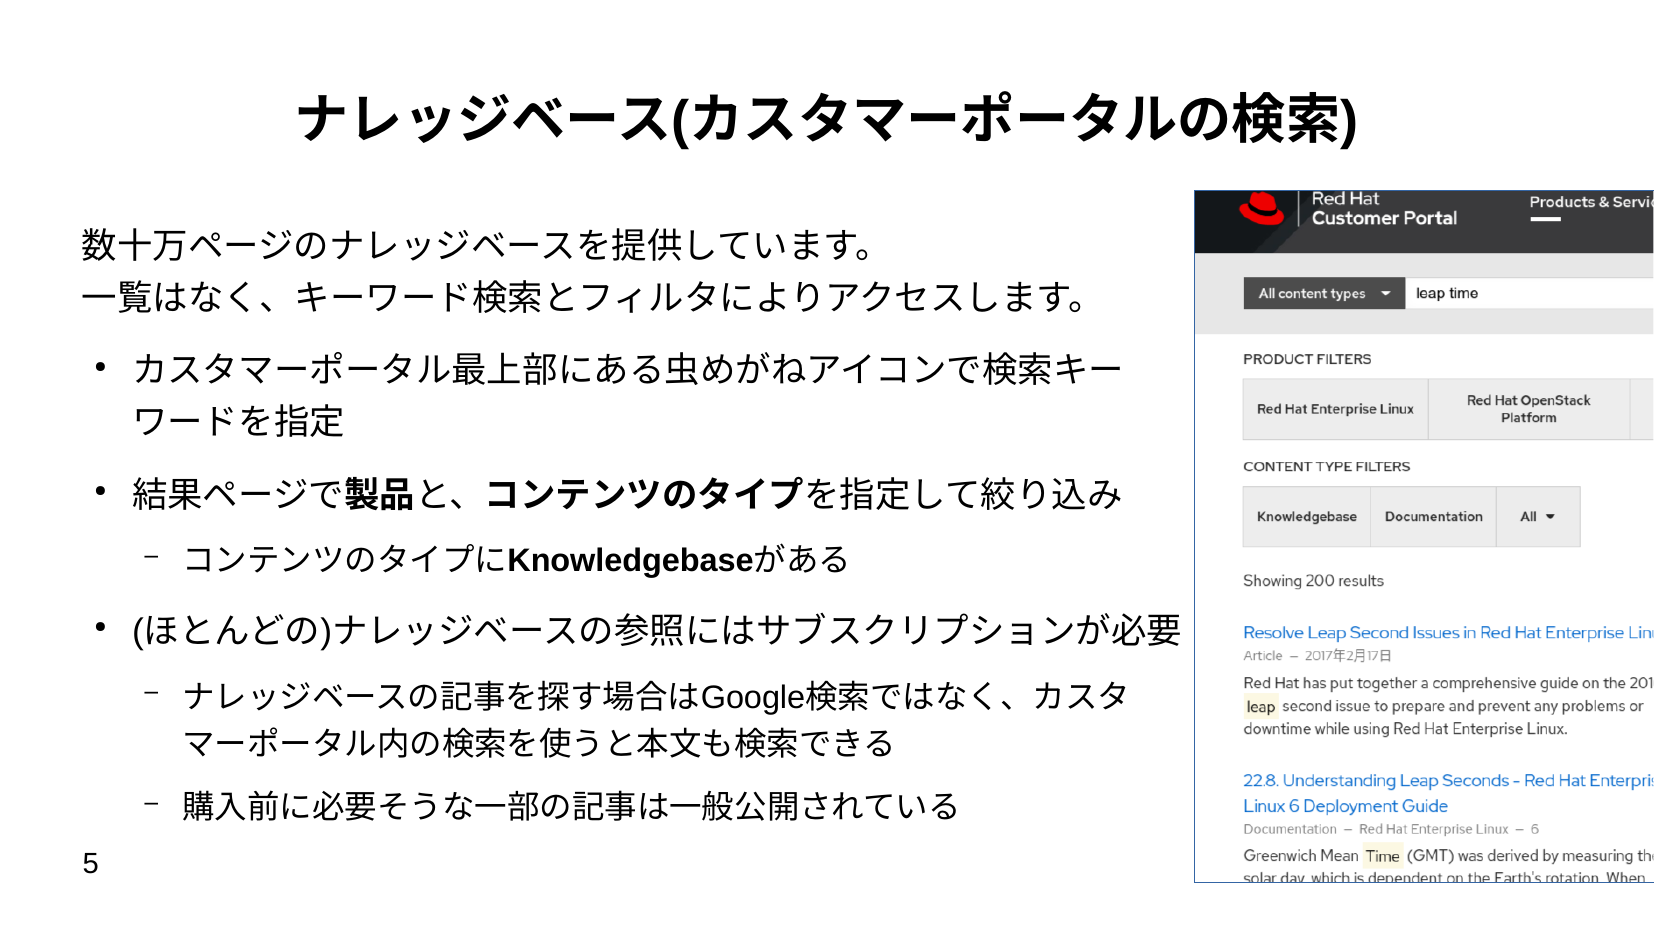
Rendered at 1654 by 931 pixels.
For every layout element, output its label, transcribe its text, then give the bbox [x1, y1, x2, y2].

list 数十万ページのナレッジベースを提供しています。 一覧はなく、キーワード検索とフィルタによりアクセスします。 カスタマーポータル最上部にある虫めがねアイコンで検索キーワードを指定 結果ページで製品と、コンテンツのタイプを指定して絞り込み コンテンツのタイプにKnowledgebaseがある (ほとんどの)ナレッジベースの参照にはサブスクリプションが必要 ナレッジベースの記事を探す場合はGoogle検索ではなく、カスタマーポータル内の検索を使うと本文も検索できる 購入前に必要そうな一部の記事は一般公開されている [81, 217, 1195, 886]
picture [1194, 190, 1654, 883]
title ナレッジベース(カスタマーポータルの検索) [82, 37, 1571, 193]
